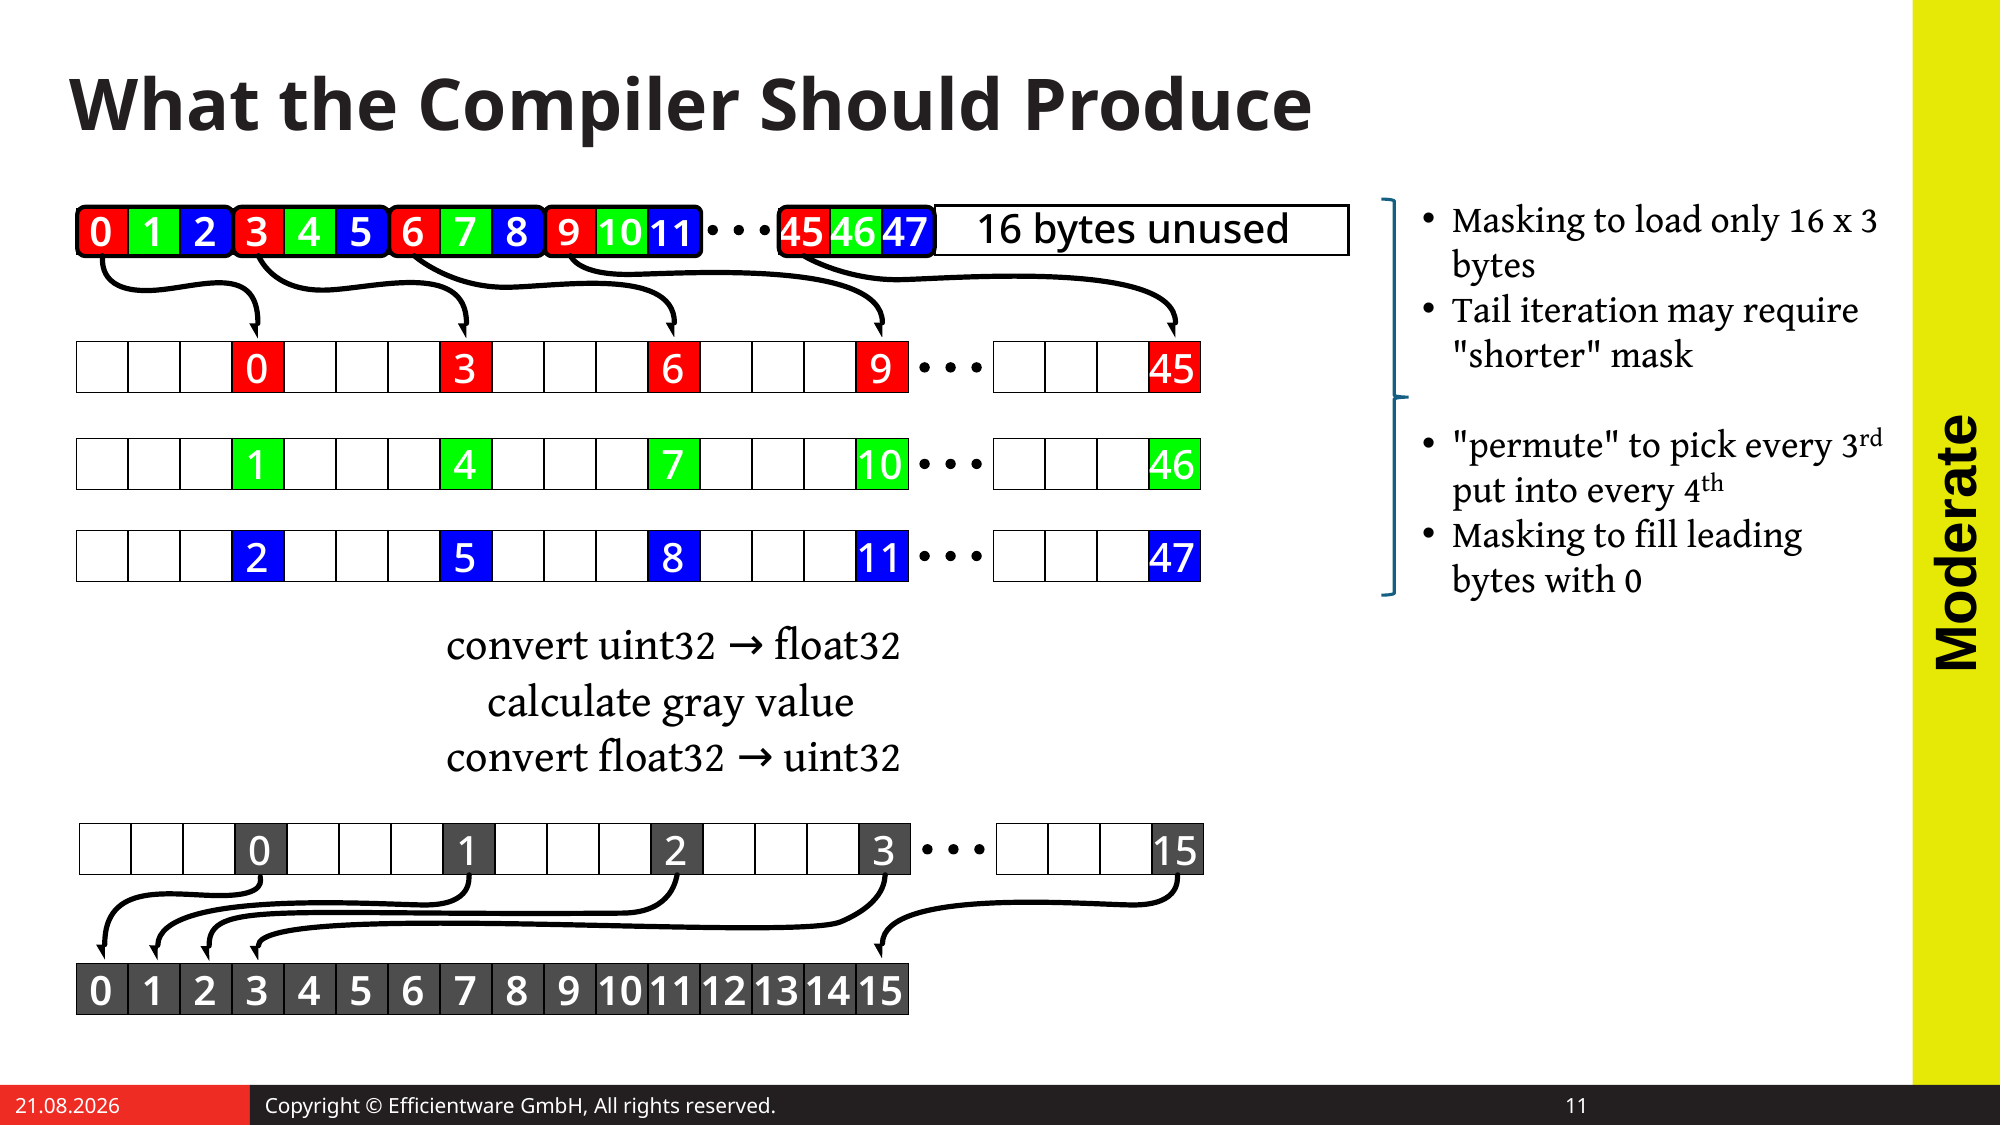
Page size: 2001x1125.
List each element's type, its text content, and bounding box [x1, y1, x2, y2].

footer Copyright © Efficientware GmbH, All rights reserved. [249, 1084, 1550, 1125]
slide_number 30.10.2025 [0, 1084, 249, 1125]
title What the Compiler Should Produce [55, 52, 1945, 156]
slide_number <number> [1550, 1084, 2000, 1125]
picture [75, 204, 1351, 1016]
text_box Masking to load only 16 x 3 bytes Tail iteration may require "shorter" mask "permute" to pick every 3rd put into every 4th Masking to fill leading bytes with 0 [1406, 187, 1951, 612]
text_box Moderate [1912, 0, 2000, 1084]
